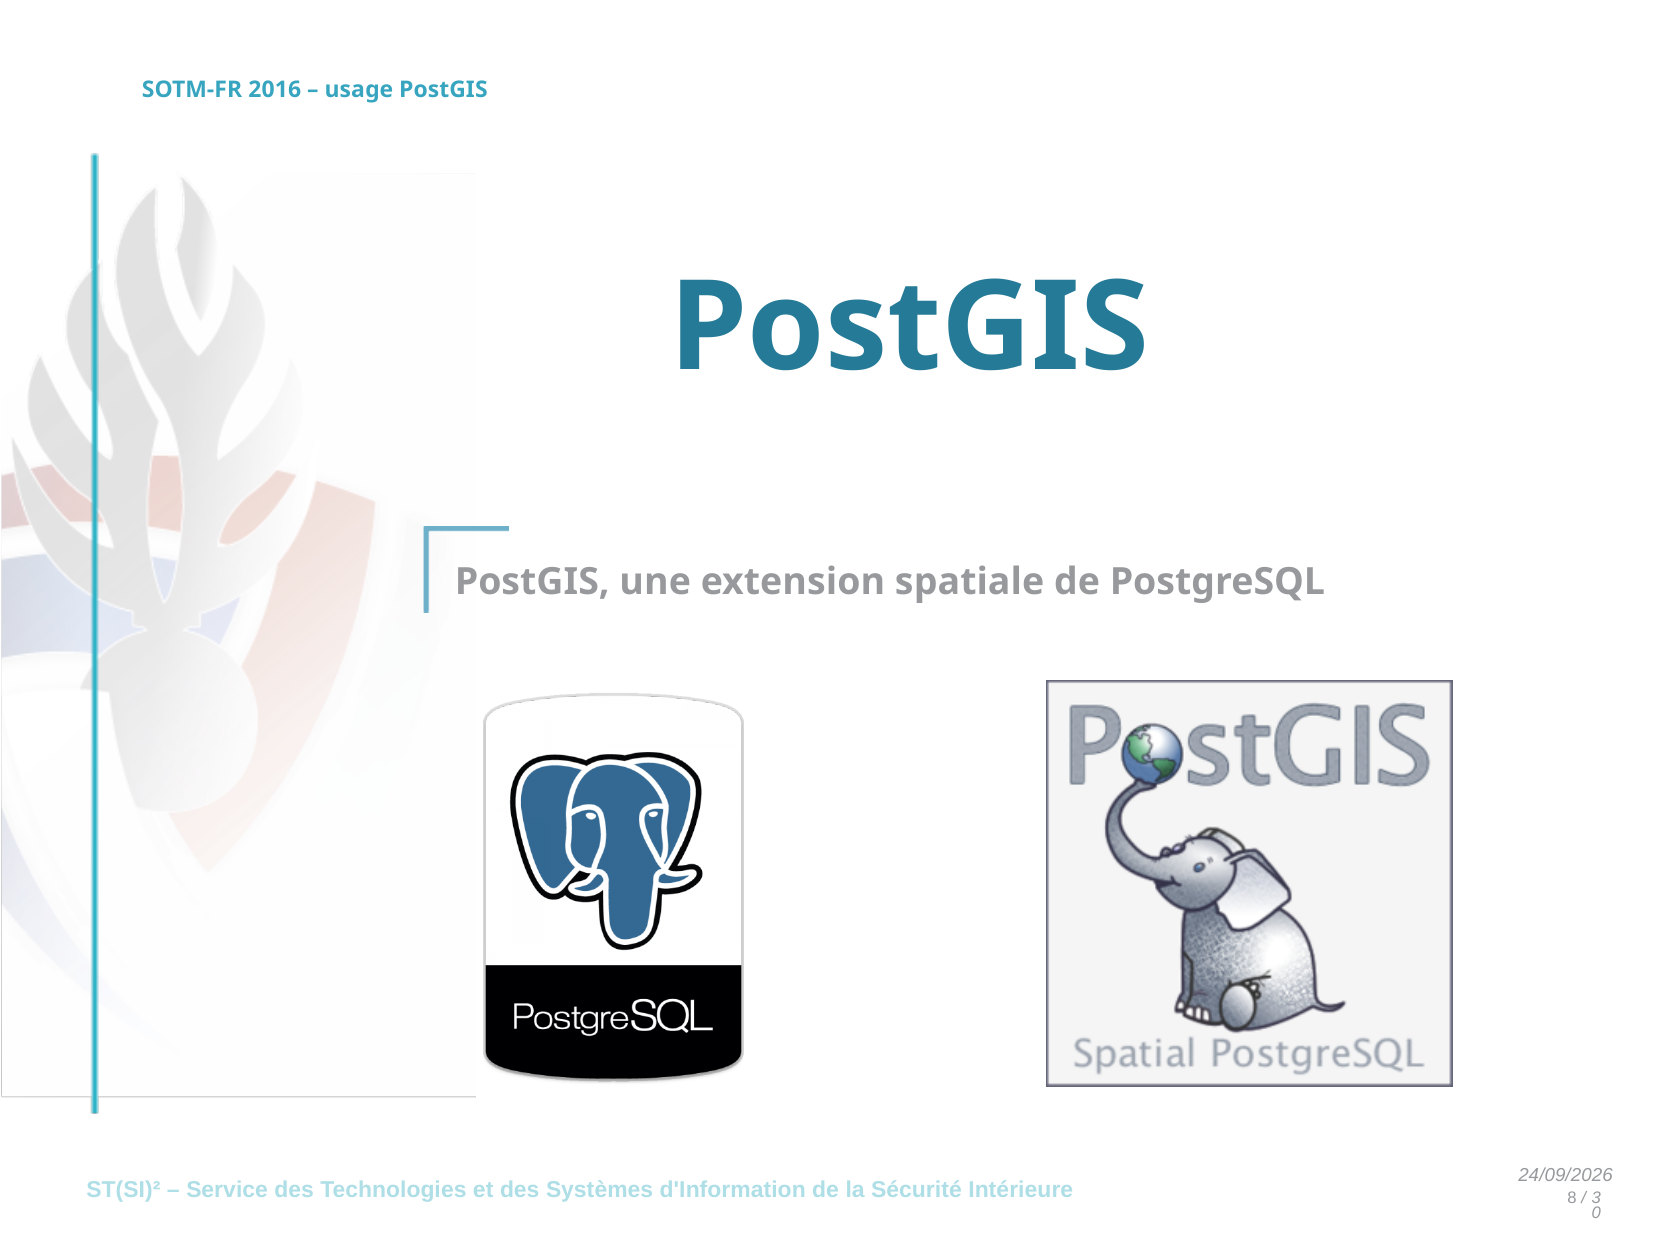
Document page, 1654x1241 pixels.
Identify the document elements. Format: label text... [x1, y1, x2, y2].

list PostGIS, une extension spatiale de PostgreSQL [454, 555, 1518, 640]
title SOTM-FR 2016 – usage PostGIS [141, 70, 1571, 107]
list PostGIS [94, 236, 1654, 389]
picture [1046, 680, 1453, 1087]
picture [0, 86, 815, 1176]
